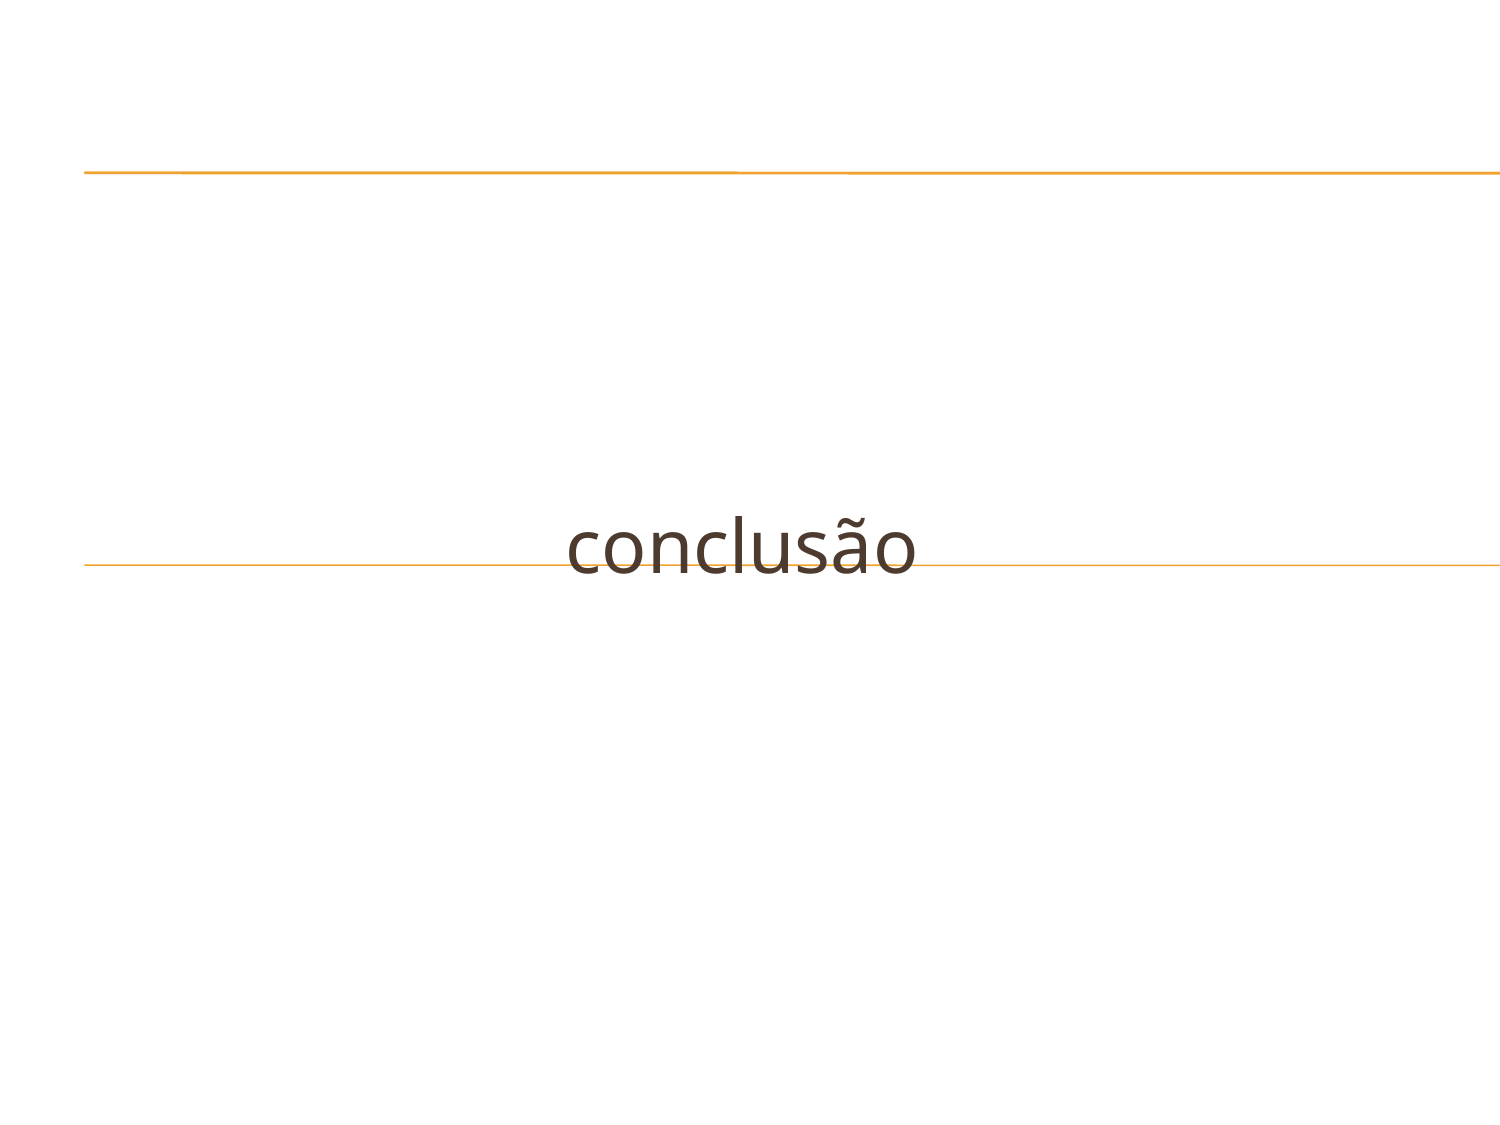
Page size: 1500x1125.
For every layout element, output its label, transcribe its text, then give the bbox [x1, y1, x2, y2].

text_box conclusão [29, 483, 1455, 678]
